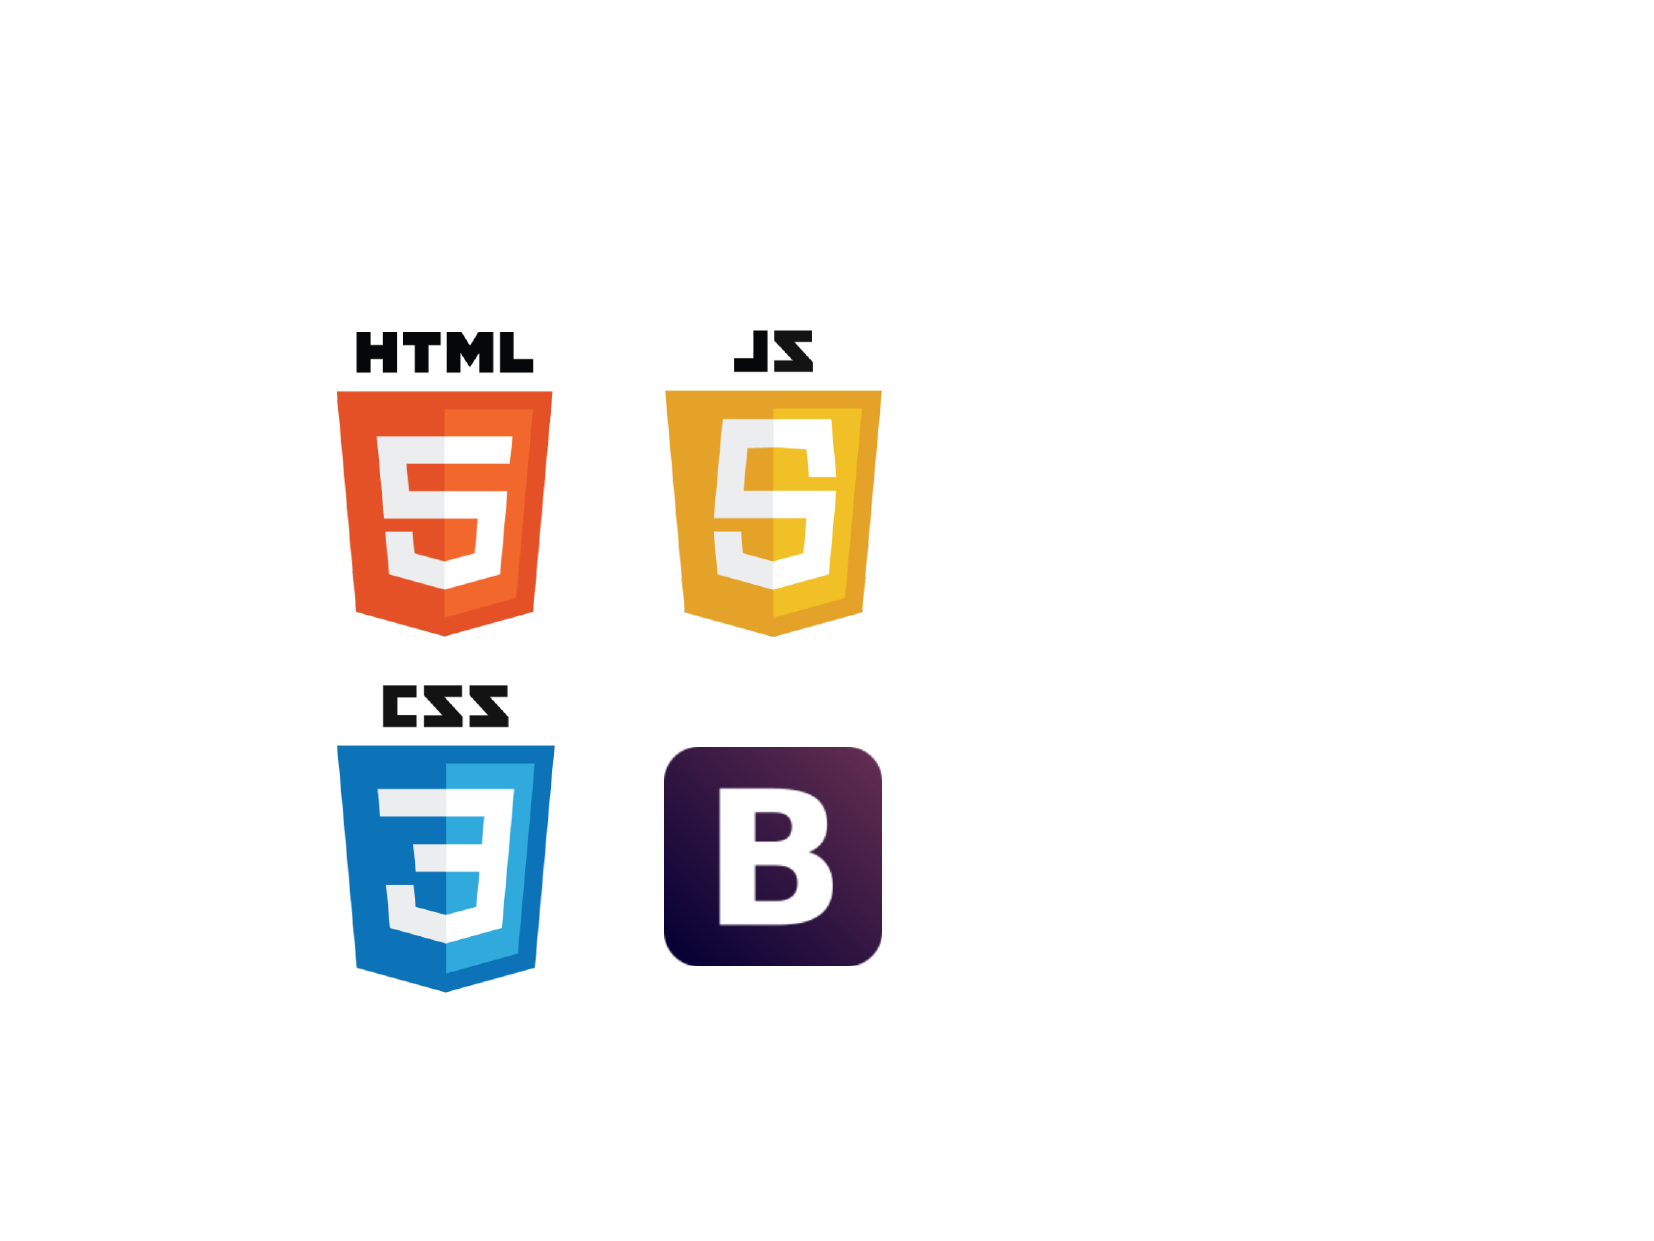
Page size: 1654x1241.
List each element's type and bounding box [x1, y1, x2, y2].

picture [271, 326, 947, 1002]
